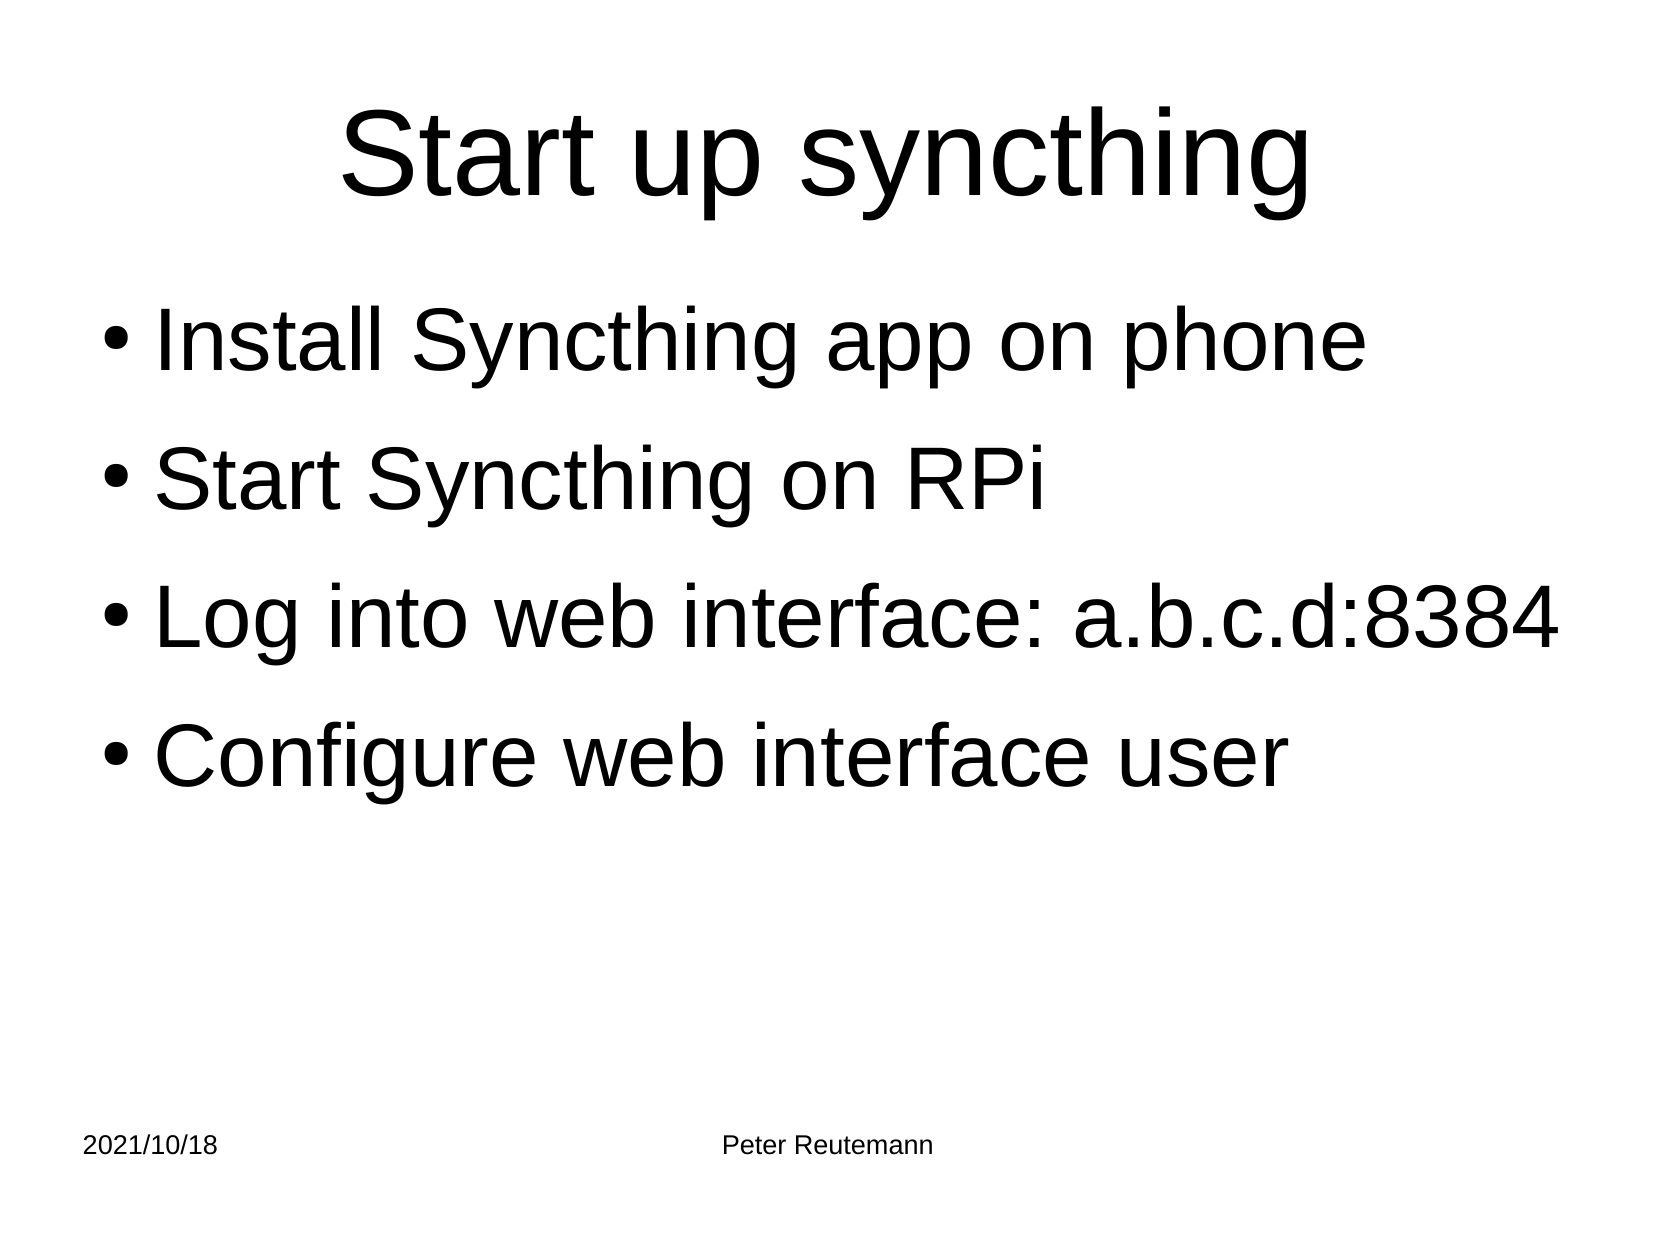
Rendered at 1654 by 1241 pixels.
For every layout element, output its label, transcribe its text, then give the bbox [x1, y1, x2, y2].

list Install Syncthing app on phone Start Syncthing on RPi Log into web interface: a.b.c.d:8384 Configure web interface user [82, 290, 1571, 1010]
title Start up syncthing [82, 49, 1571, 257]
